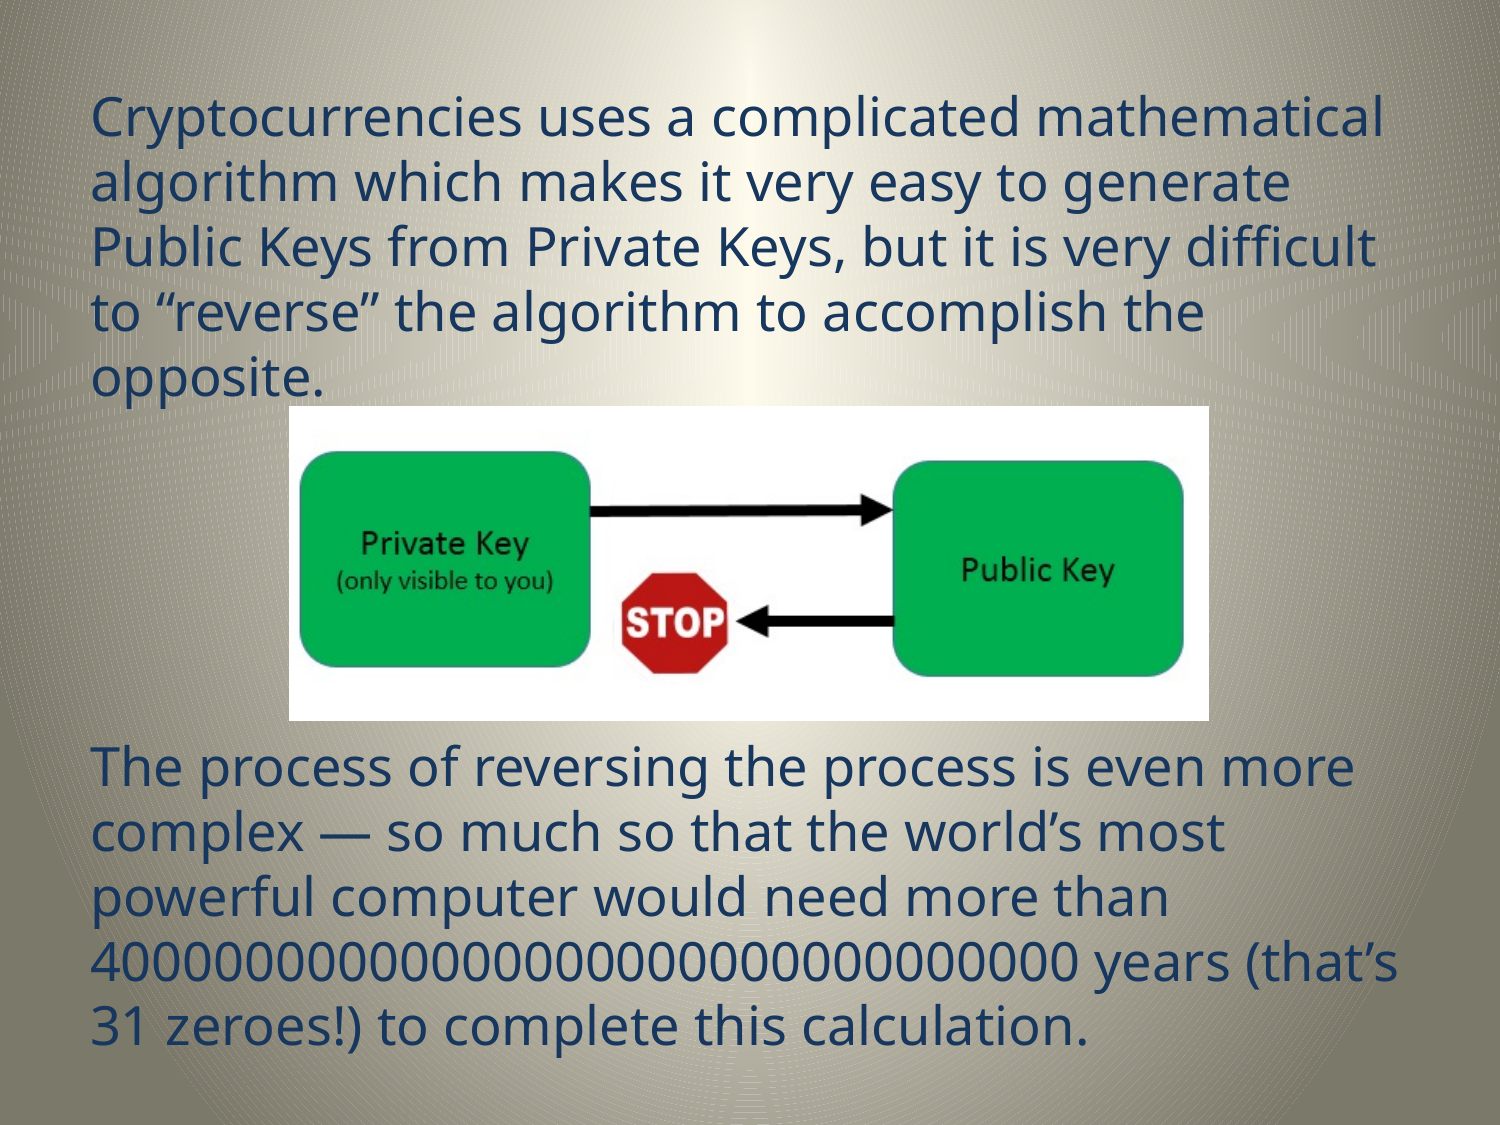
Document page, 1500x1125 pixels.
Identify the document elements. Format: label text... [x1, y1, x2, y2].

picture [289, 406, 1209, 721]
title Cryptocurrencies uses a complicated mathematical algorithm which makes it very easy to generate Public Keys from Private Keys, but it is very difficult to “reverse” the algorithm to accomplish the opposite. The process of reversing the process is even more complex — so much so that the world’s most powerful computer would need more than 40000000000000000000000000000000 years (that’s 31 zeroes!) to complete this calculation. [75, 45, 1425, 1094]
